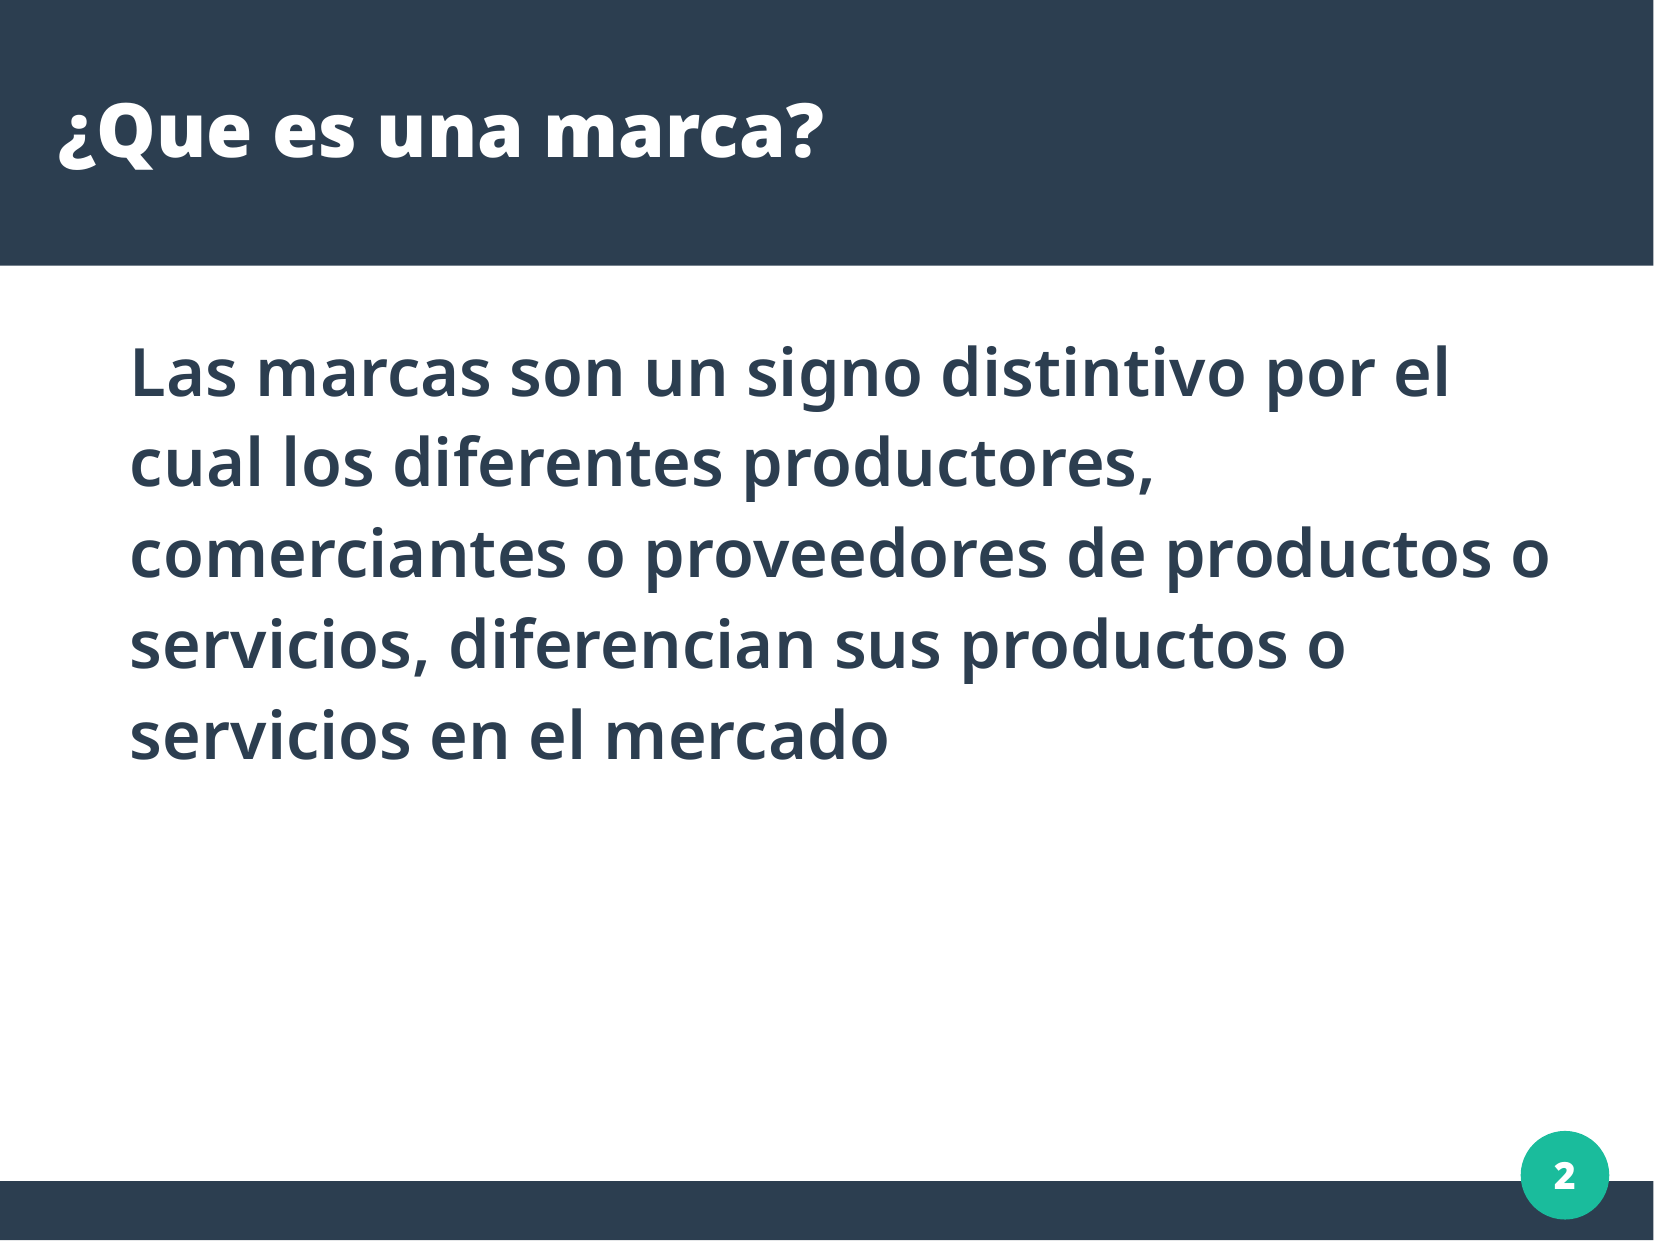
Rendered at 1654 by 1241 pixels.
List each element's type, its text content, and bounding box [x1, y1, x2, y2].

list Las marcas son un signo distintivo por el cual los diferentes productores, comerciantes o proveedores de productos o servicios, diferencian sus productos o servicios en el mercado [59, 324, 1595, 1152]
title ¿Que es una marca? [59, 49, 1595, 207]
